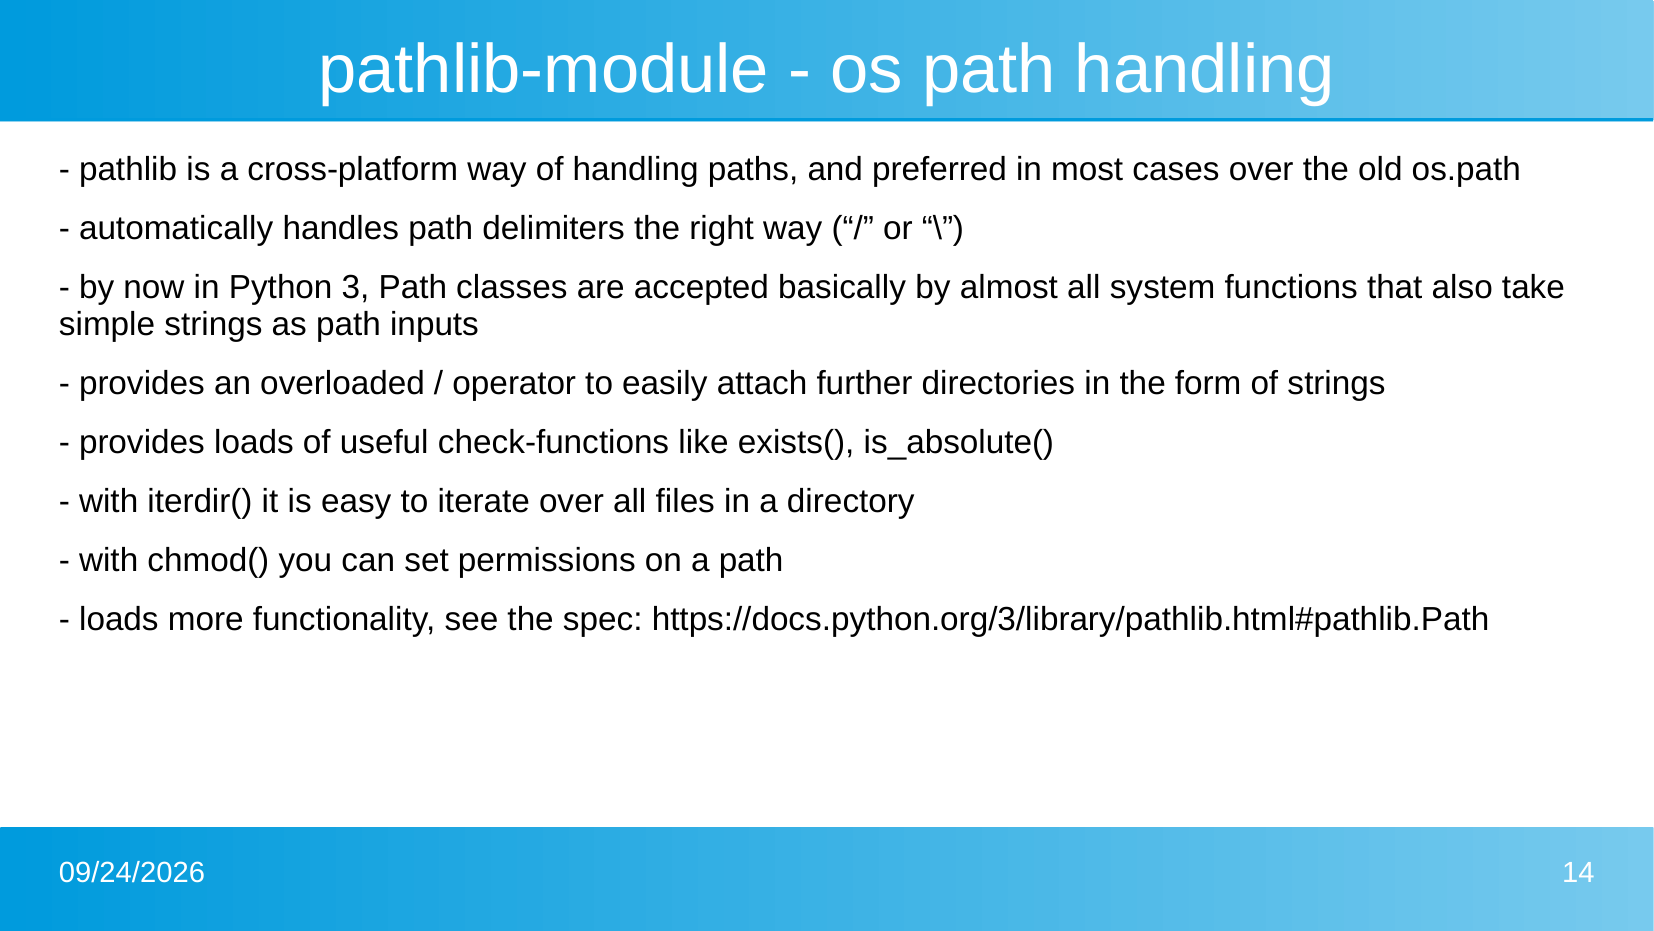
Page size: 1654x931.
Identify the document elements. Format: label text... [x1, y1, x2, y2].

title pathlib-module - os path handling [59, 29, 1595, 108]
list - pathlib is a cross-platform way of handling paths, and preferred in most cases over the old os.path - automatically handles path delimiters the right way (“/” or “\”) - by now in Python 3, Path classes are accepted basically by almost all system functions that also take simple strings as path inputs - provides an overloaded / operator to easily attach further directories in the form of strings - provides loads of useful check-functions like exists(), is_absolute() - with iterdir() it is easy to iterate over all files in a directory - with chmod() you can set permissions on a path - loads more functionality, see the spec: https://docs.python.org/3/library/pathlib.html#pathlib.Path [59, 150, 1595, 741]
